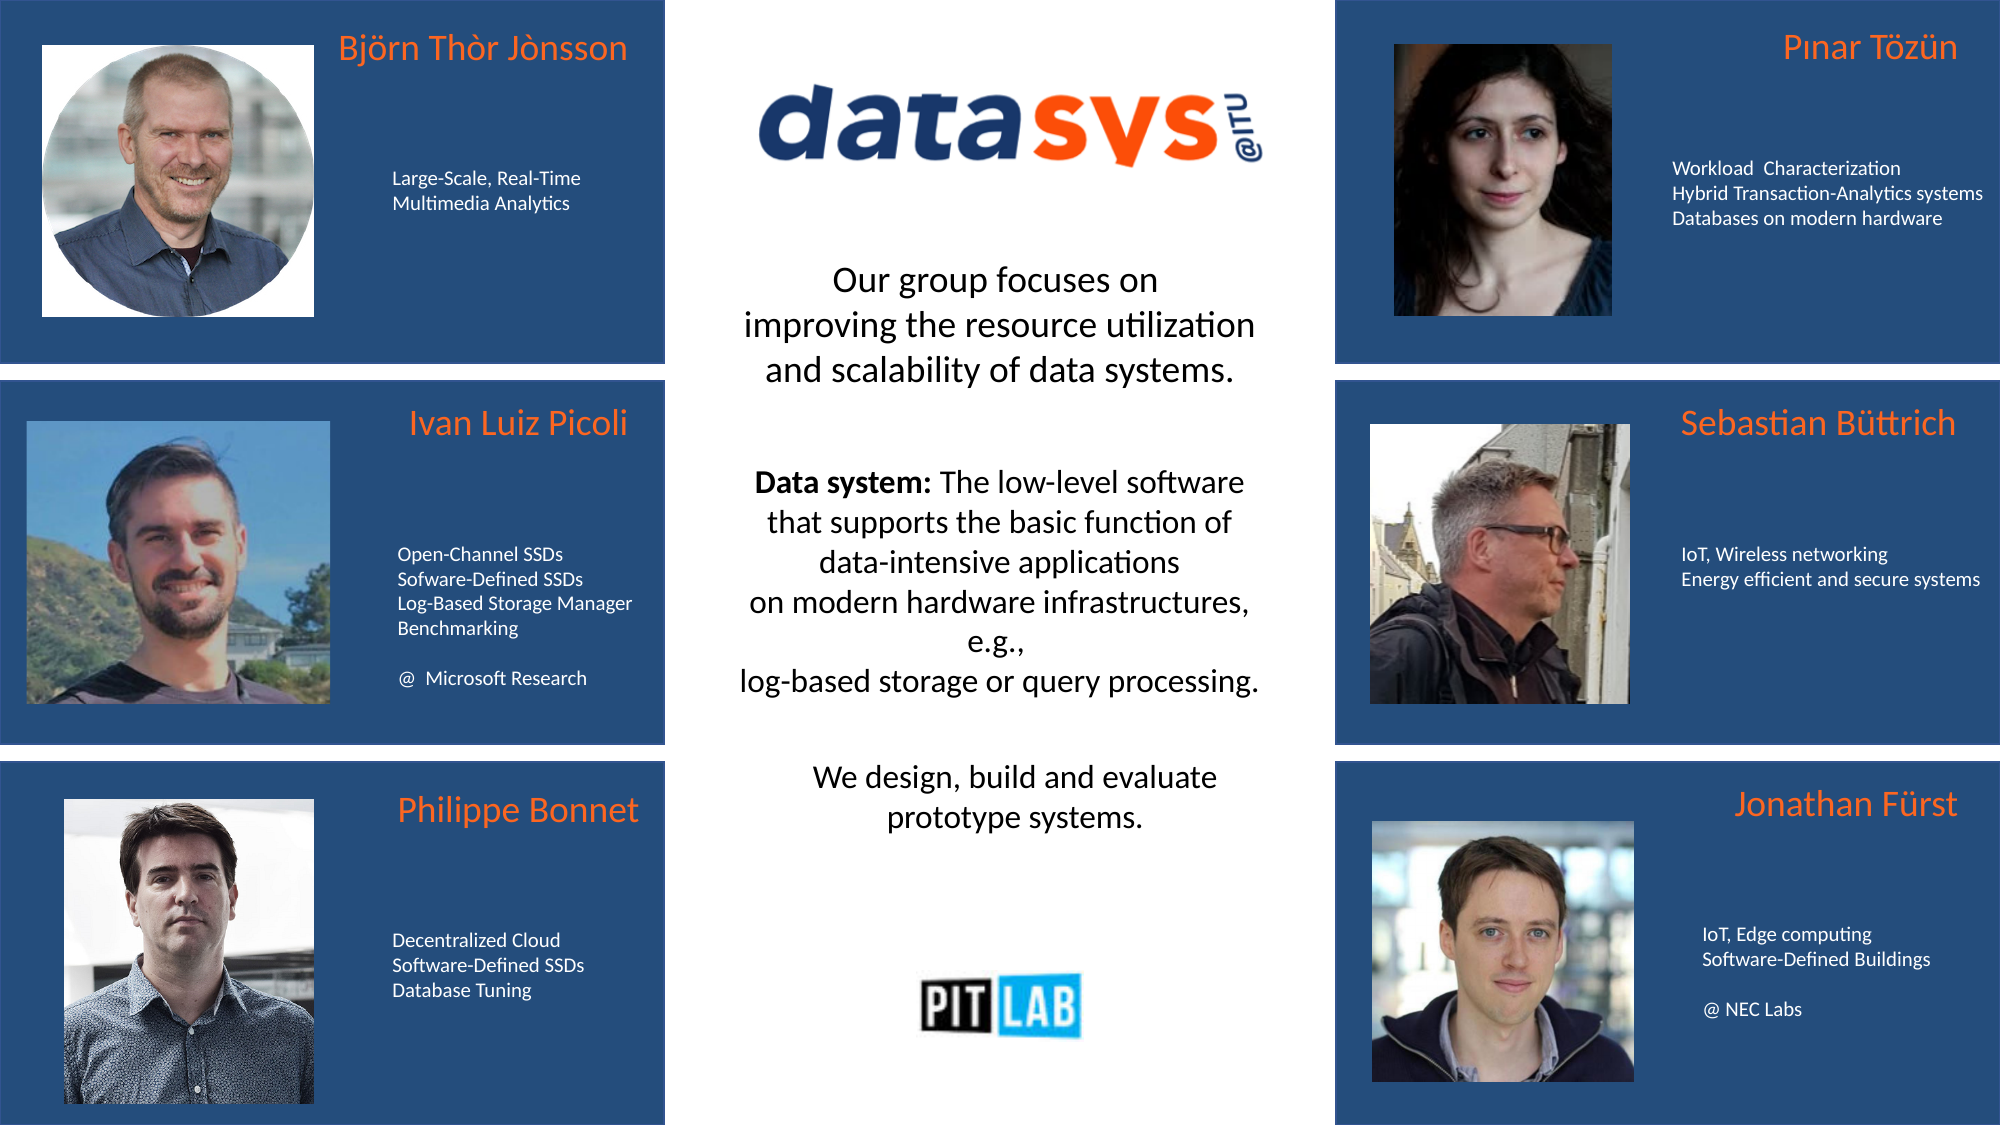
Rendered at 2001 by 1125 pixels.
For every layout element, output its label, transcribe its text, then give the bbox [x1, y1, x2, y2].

text_box Jonathan Fürst [1719, 771, 1974, 832]
picture [1372, 821, 1634, 1082]
picture [64, 799, 314, 1104]
text_box [0, 762, 664, 1125]
picture [729, 65, 1271, 195]
text_box Workload Characterization Hybrid Transaction-Analytics systems Databases on modern hardware [1657, 147, 1999, 238]
text_box Large-Scale, Real-Time Multimedia Analytics [377, 156, 597, 222]
picture [1370, 424, 1630, 704]
text_box Ivan Luiz Picoli [394, 390, 644, 451]
text_box Pınar Tözün [1768, 14, 1974, 75]
text_box [1336, 762, 2000, 1125]
text_box [0, 381, 664, 744]
text_box IoT, Edge computing Software-Defined Buildings @ NEC Labs [1687, 912, 1946, 1028]
text_box Our group focuses on improving the resource utilization and scalability of data systems. [728, 247, 1271, 398]
text_box [1336, 0, 2000, 363]
text_box [0, 0, 664, 363]
text_box Sebastian Büttrich [1666, 390, 1972, 451]
picture [42, 45, 314, 317]
text_box Philippe Bonnet [382, 777, 655, 838]
picture [1394, 44, 1612, 316]
text_box Decentralized Cloud Software-Defined SSDs Database Tuning [377, 918, 600, 1034]
text_box We design, build and evaluate prototype systems. [798, 748, 1233, 843]
text_box Data system: The low-level software that supports the basic function of data-intensive applications on modern hardware infrastructures, e.g., log-based storage or query processing. [724, 452, 1276, 707]
text_box [1336, 381, 2000, 744]
text_box Björn Thòr Jònsson [323, 15, 644, 76]
text_box IoT, Wireless networking Energy efficient and secure systems [1666, 532, 1996, 623]
picture [916, 970, 1084, 1042]
text_box Open-Channel SSDs Sofware-Defined SSDs Log-Based Storage Manager Benchmarking @ Microsoft Research [382, 532, 648, 698]
picture [26, 421, 331, 704]
